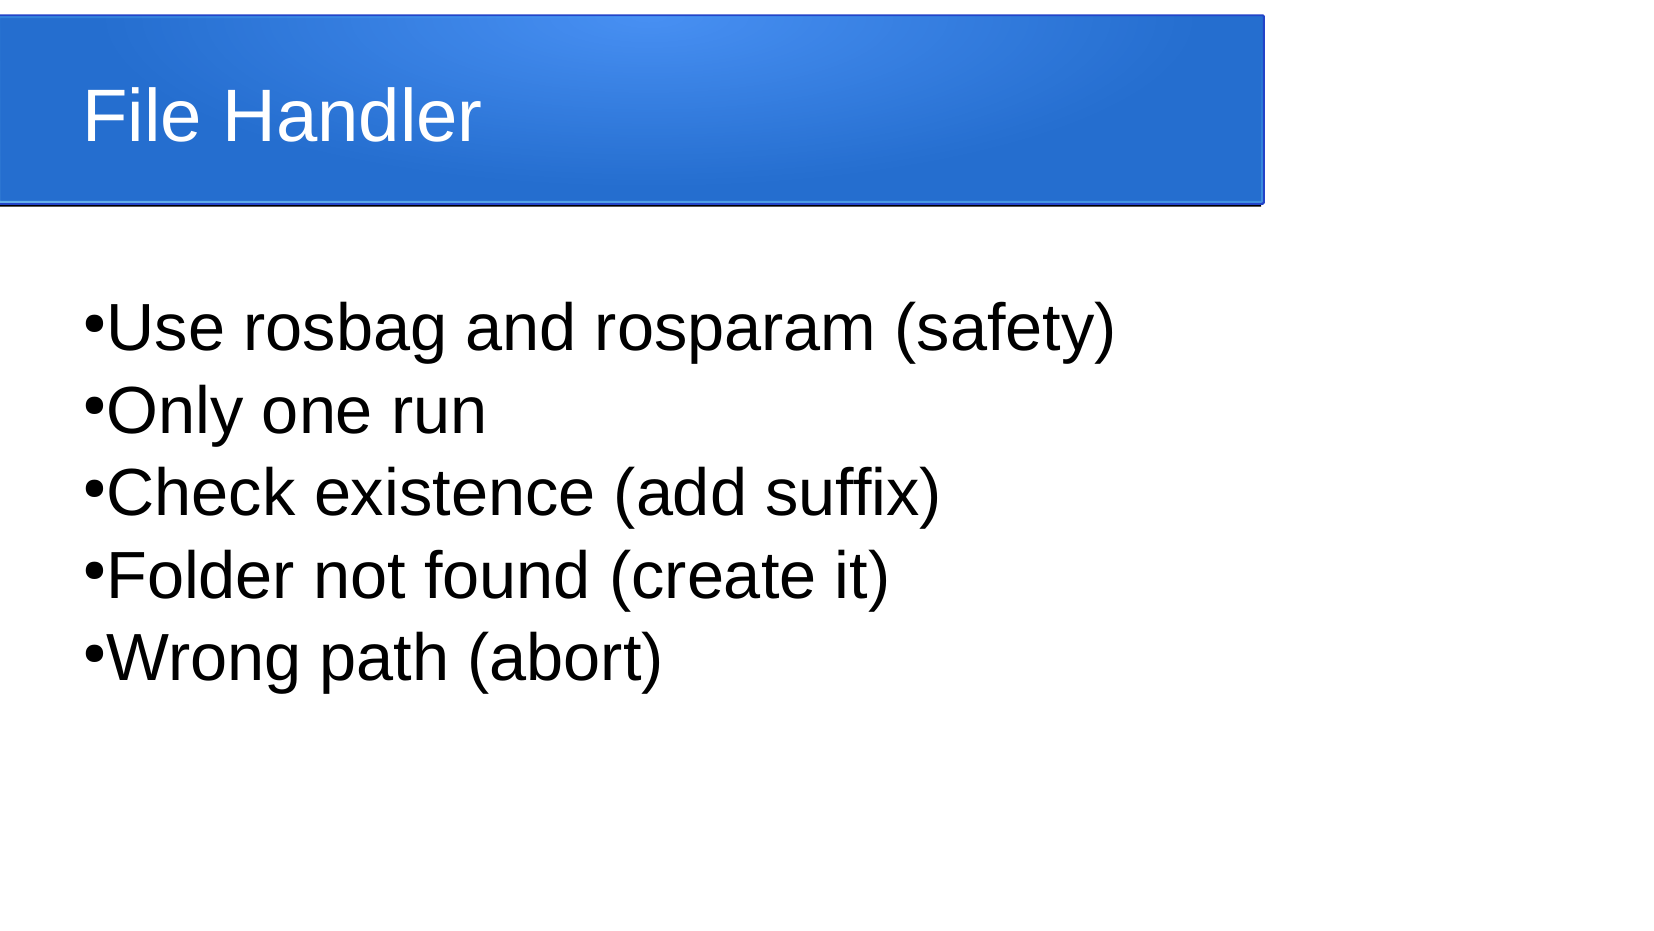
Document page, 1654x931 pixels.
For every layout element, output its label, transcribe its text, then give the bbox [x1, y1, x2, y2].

title File Handler [82, 35, 1235, 189]
subtitle Use rosbag and rosparam (safety) Only one run Check existence (add suffix) Folder not found (create it) Wrong path (abort) [82, 224, 1571, 764]
